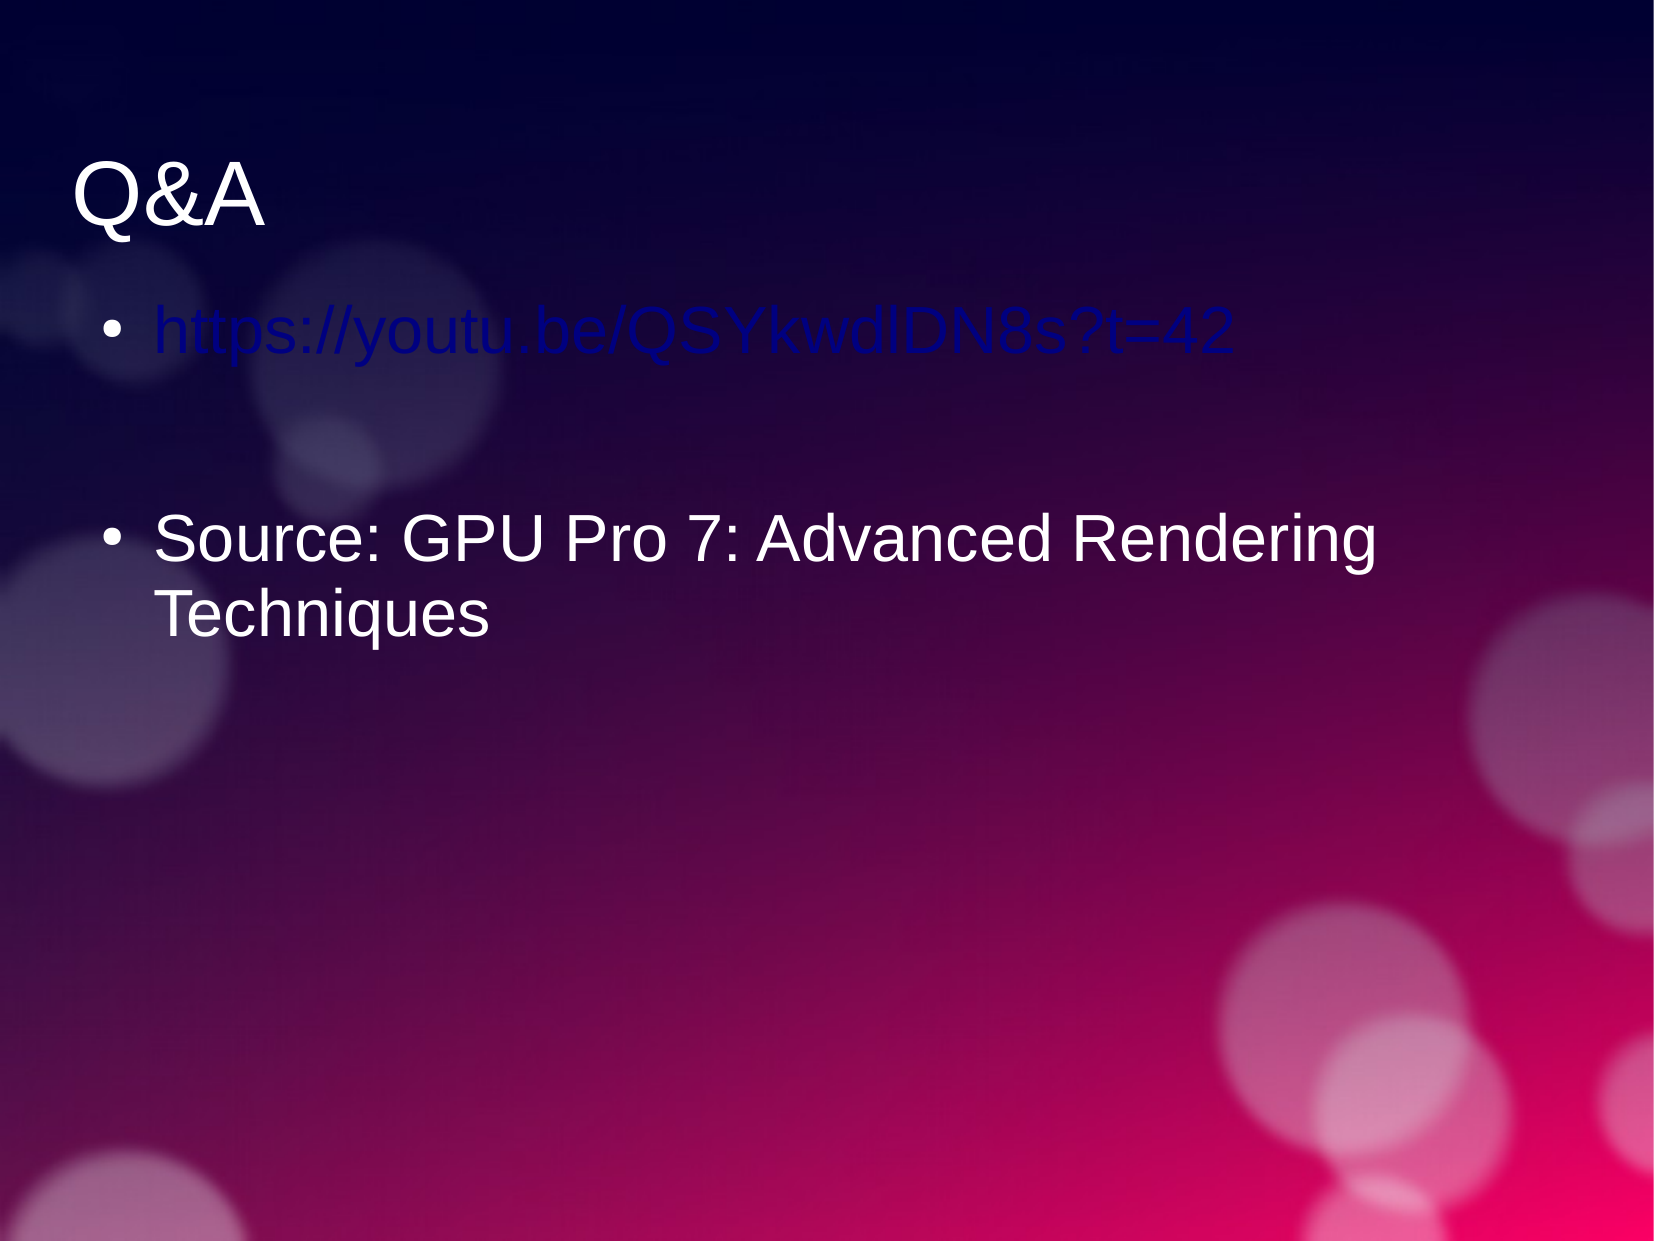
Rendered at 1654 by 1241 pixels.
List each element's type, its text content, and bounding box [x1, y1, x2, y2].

title Q&A [71, 90, 1561, 298]
list https://youtu.be/QSYkwdlDN8s?t=42 Source: GPU Pro 7: Advanced Rendering Techniques [82, 292, 1571, 736]
picture [0, 0, 1654, 1241]
